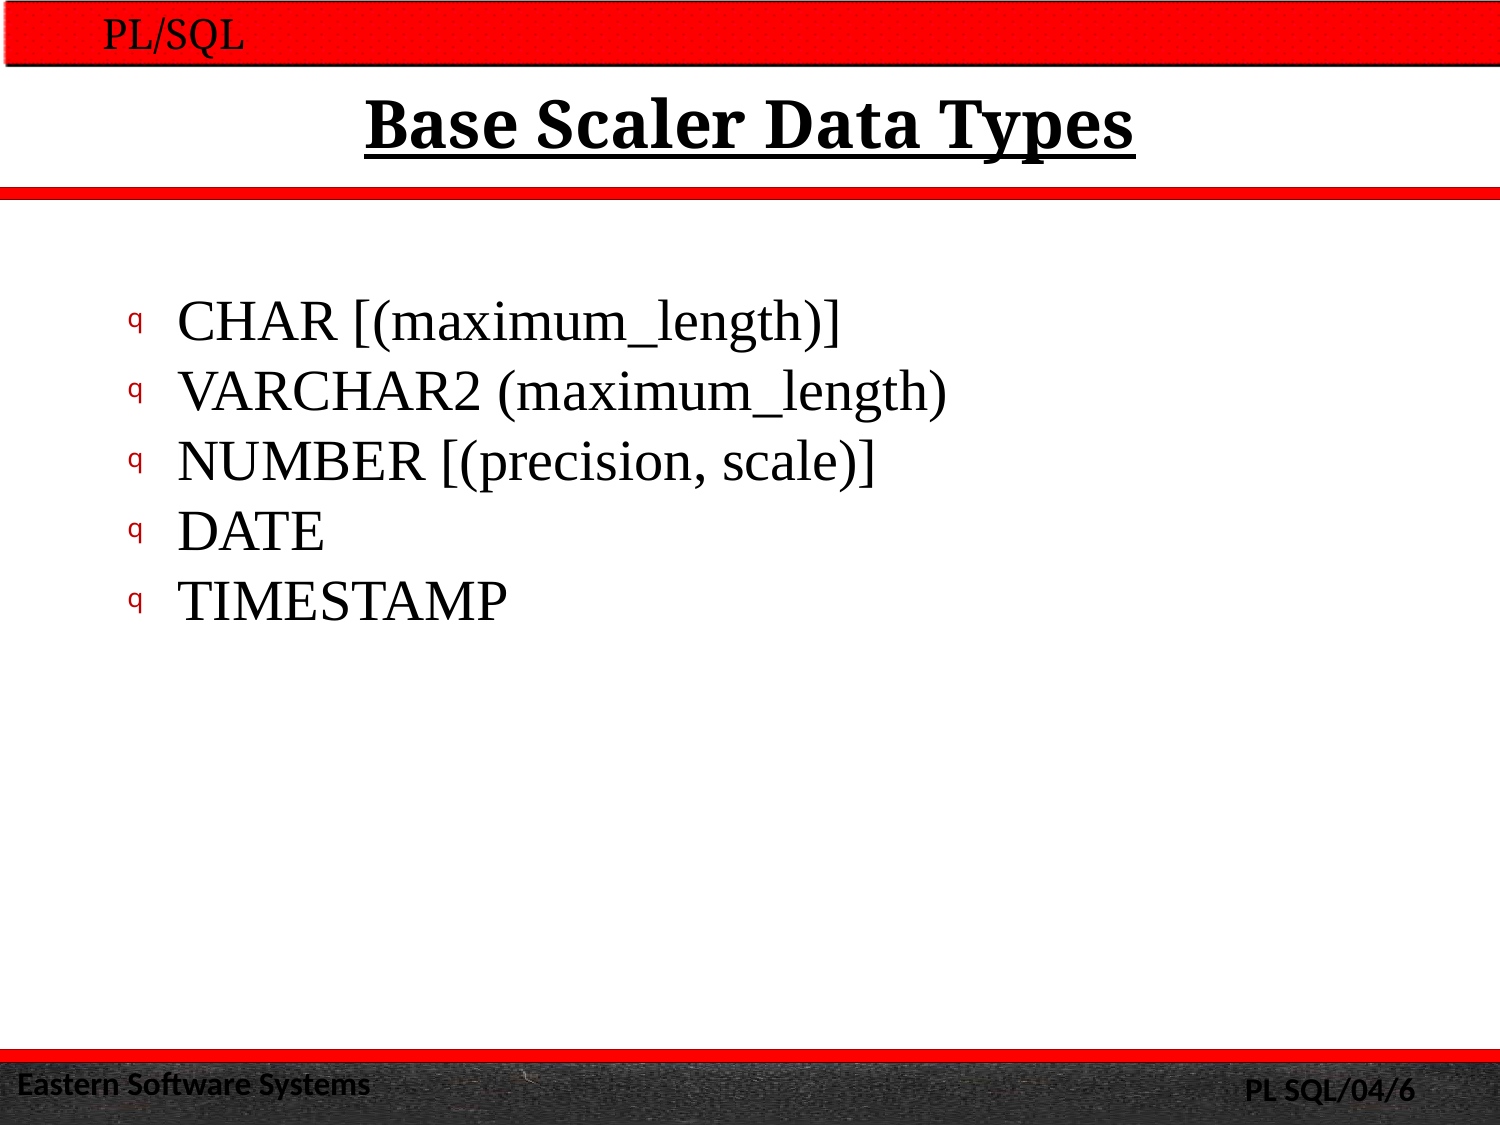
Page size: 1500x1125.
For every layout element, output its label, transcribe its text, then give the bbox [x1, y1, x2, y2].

picture [0, 0, 1500, 69]
text_box PL/SQL [87, 0, 288, 65]
text_box CHAR [(maximum_length)] VARCHAR2 (maximum_length)‏ NUMBER [(precision, scale)] DATE TIMESTAMP [112, 275, 1388, 640]
picture [0, 187, 1500, 200]
picture [0, 1049, 1500, 1125]
text_box Base Scaler Data Types [0, 74, 1500, 170]
text_box Eastern Software Systems [2, 1054, 394, 1110]
text_box PL SQL/04/6 [480, 1060, 1500, 1125]
